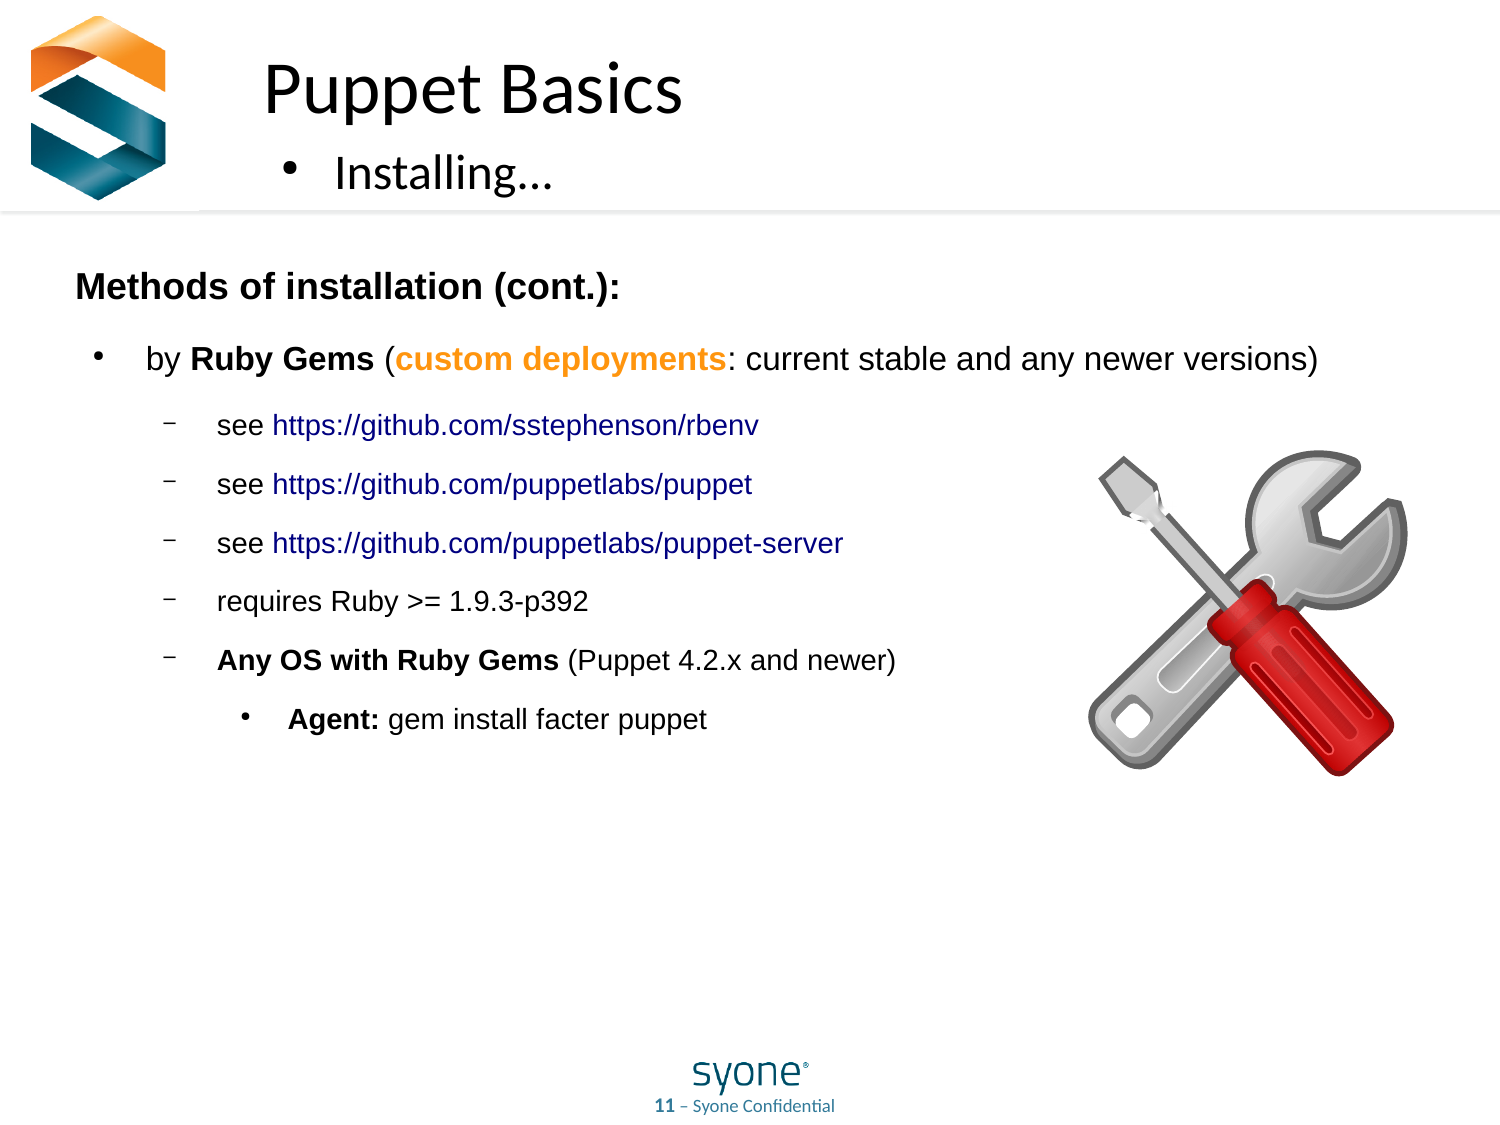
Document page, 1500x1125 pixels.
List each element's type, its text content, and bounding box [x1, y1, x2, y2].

picture [687, 1056, 813, 1098]
picture [0, 0, 1500, 219]
title Puppet Basics [248, 37, 1355, 129]
list Methods of installation (cont.): by Ruby Gems (custom deployments: current stable and any newer versions) see https://github.com/sstephenson/rbenv see https://github.com/puppetlabs/puppet see https://github.com/puppetlabs/puppet-server requires Ruby >= 1.9.3-p392 Any OS with Ruby Gems (Puppet 4.2.x and newer) Agent: gem install facter puppet [75, 262, 1426, 1005]
picture [1068, 437, 1424, 792]
list Installing... [248, 139, 1355, 207]
